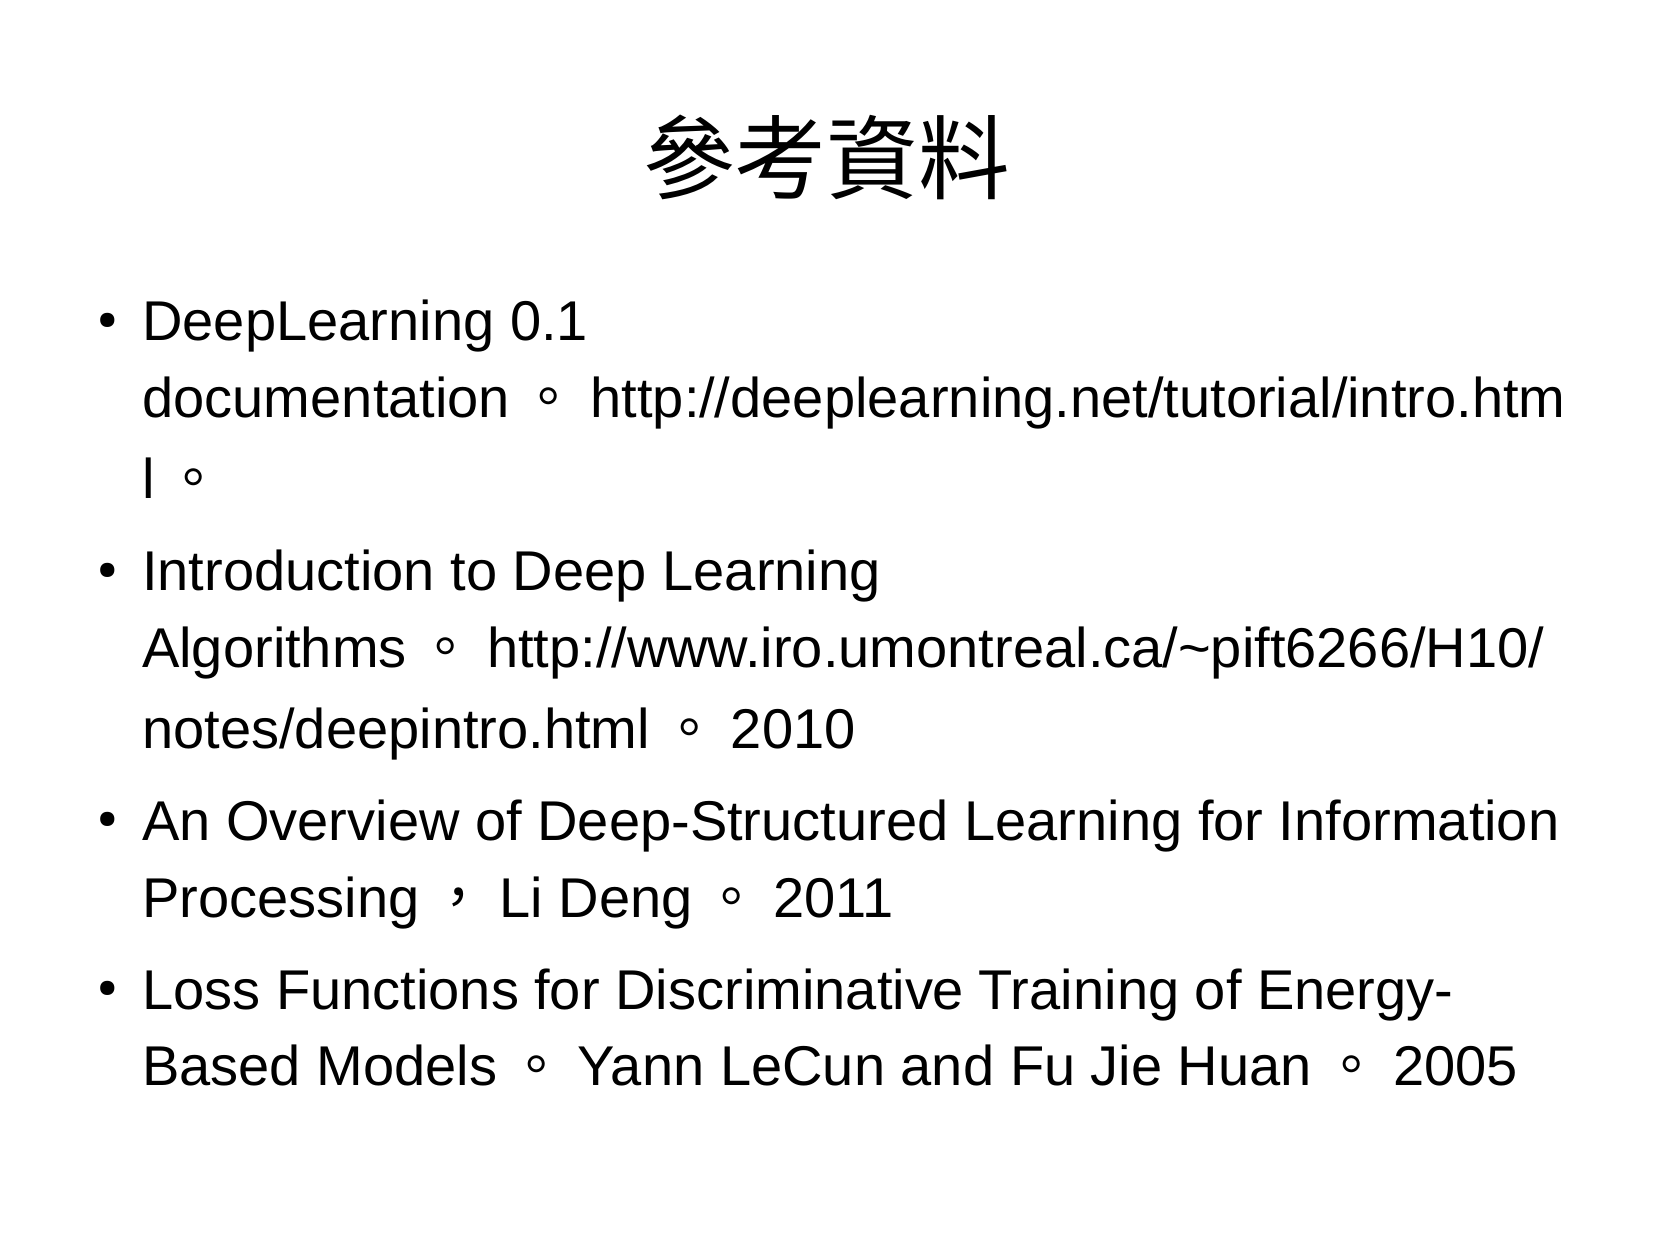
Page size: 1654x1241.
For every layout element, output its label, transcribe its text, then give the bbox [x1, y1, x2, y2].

title 參考資料 [82, 49, 1571, 257]
list DeepLearning 0.1 documentation。http://deeplearning.net/tutorial/intro.html。 Introduction to Deep Learning Algorithms。http://www.iro.umontreal.ca/~pift6266/H10/notes/deepintro.html。2010 An Overview of Deep-Structured Learning for Information Processing，Li Deng。2011 Loss Functions for Discriminative Training of Energy-Based Models。Yann LeCun and Fu Jie Huan。2005 [82, 290, 1571, 1109]
